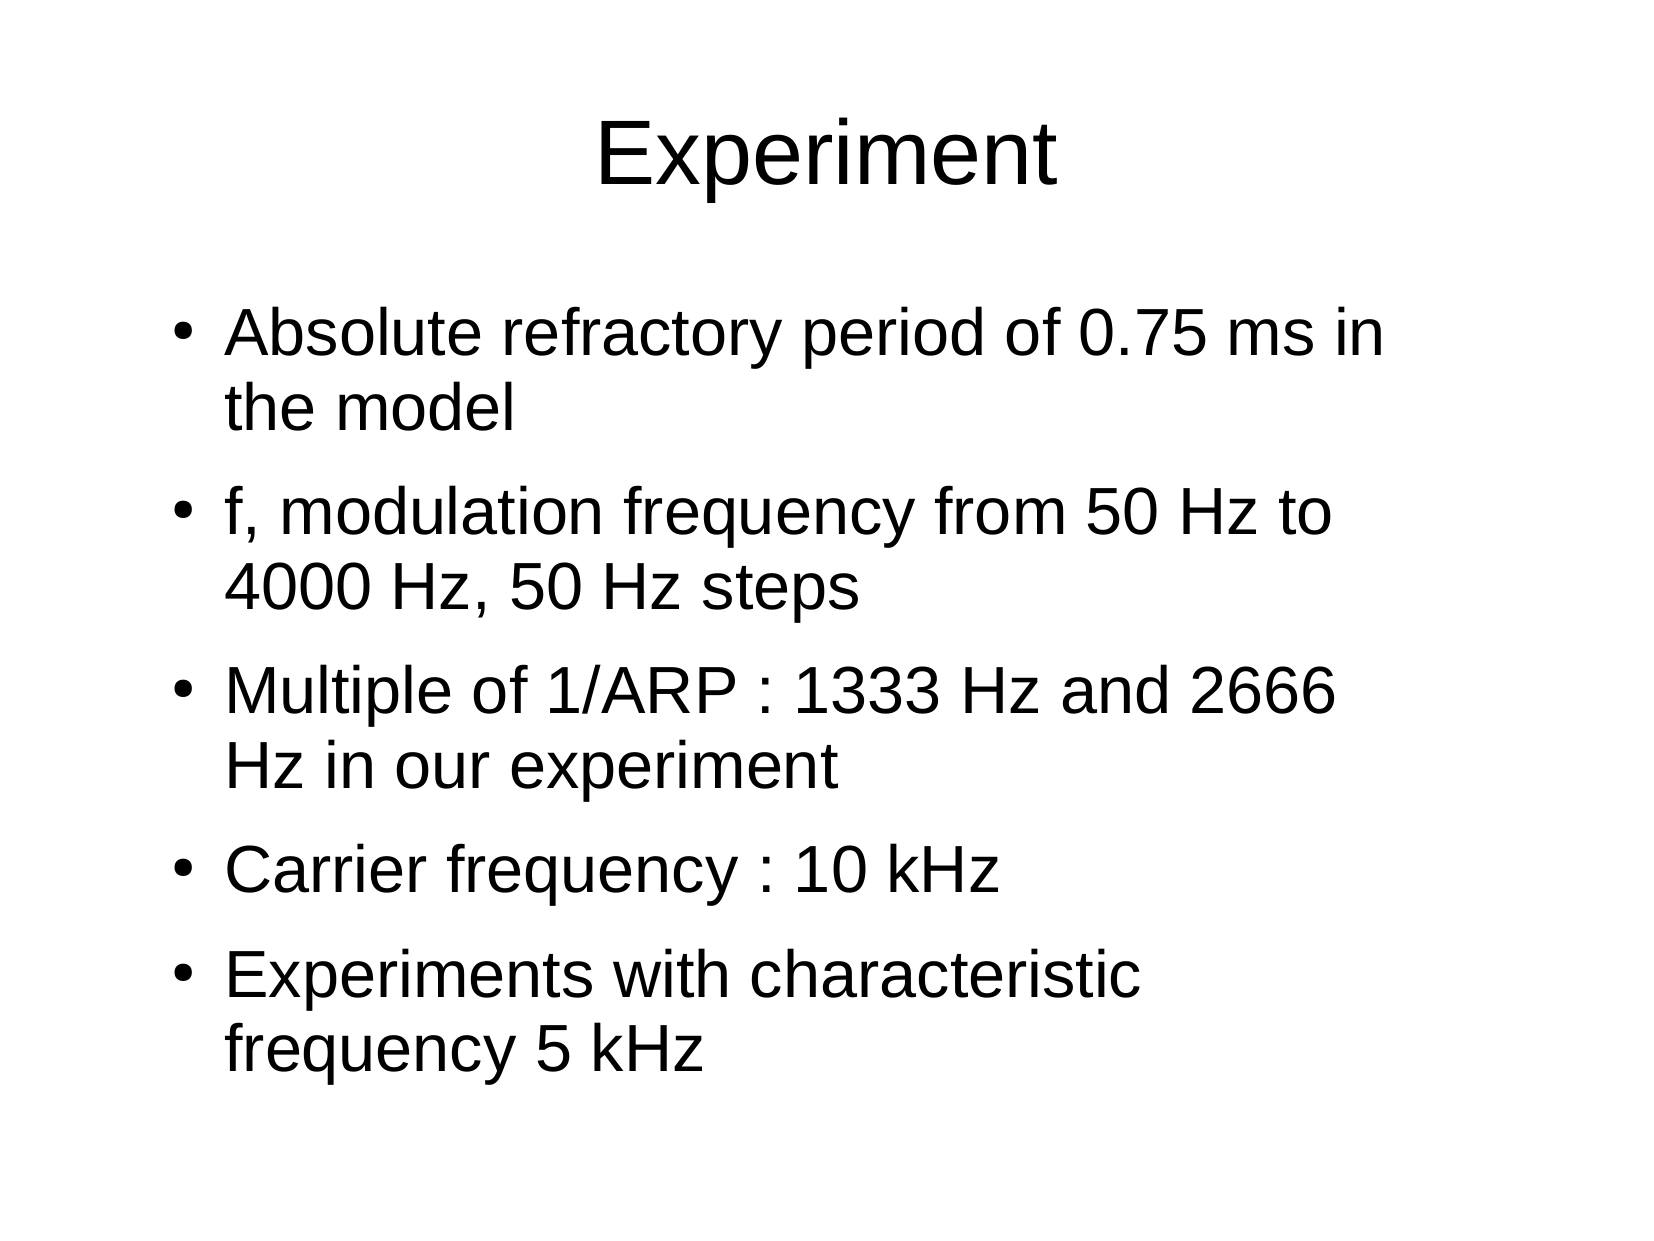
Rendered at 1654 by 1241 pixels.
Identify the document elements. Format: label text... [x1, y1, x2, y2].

title Experiment [82, 49, 1571, 257]
list Absolute refractory period of 0.75 ms in the model f, modulation frequency from 50 Hz to 4000 Hz, 50 Hz steps Multiple of 1/ARP : 1333 Hz and 2666 Hz in our experiment Carrier frequency : 10 kHz Experiments with characteristic frequency 5 kHz [153, 295, 1438, 1099]
